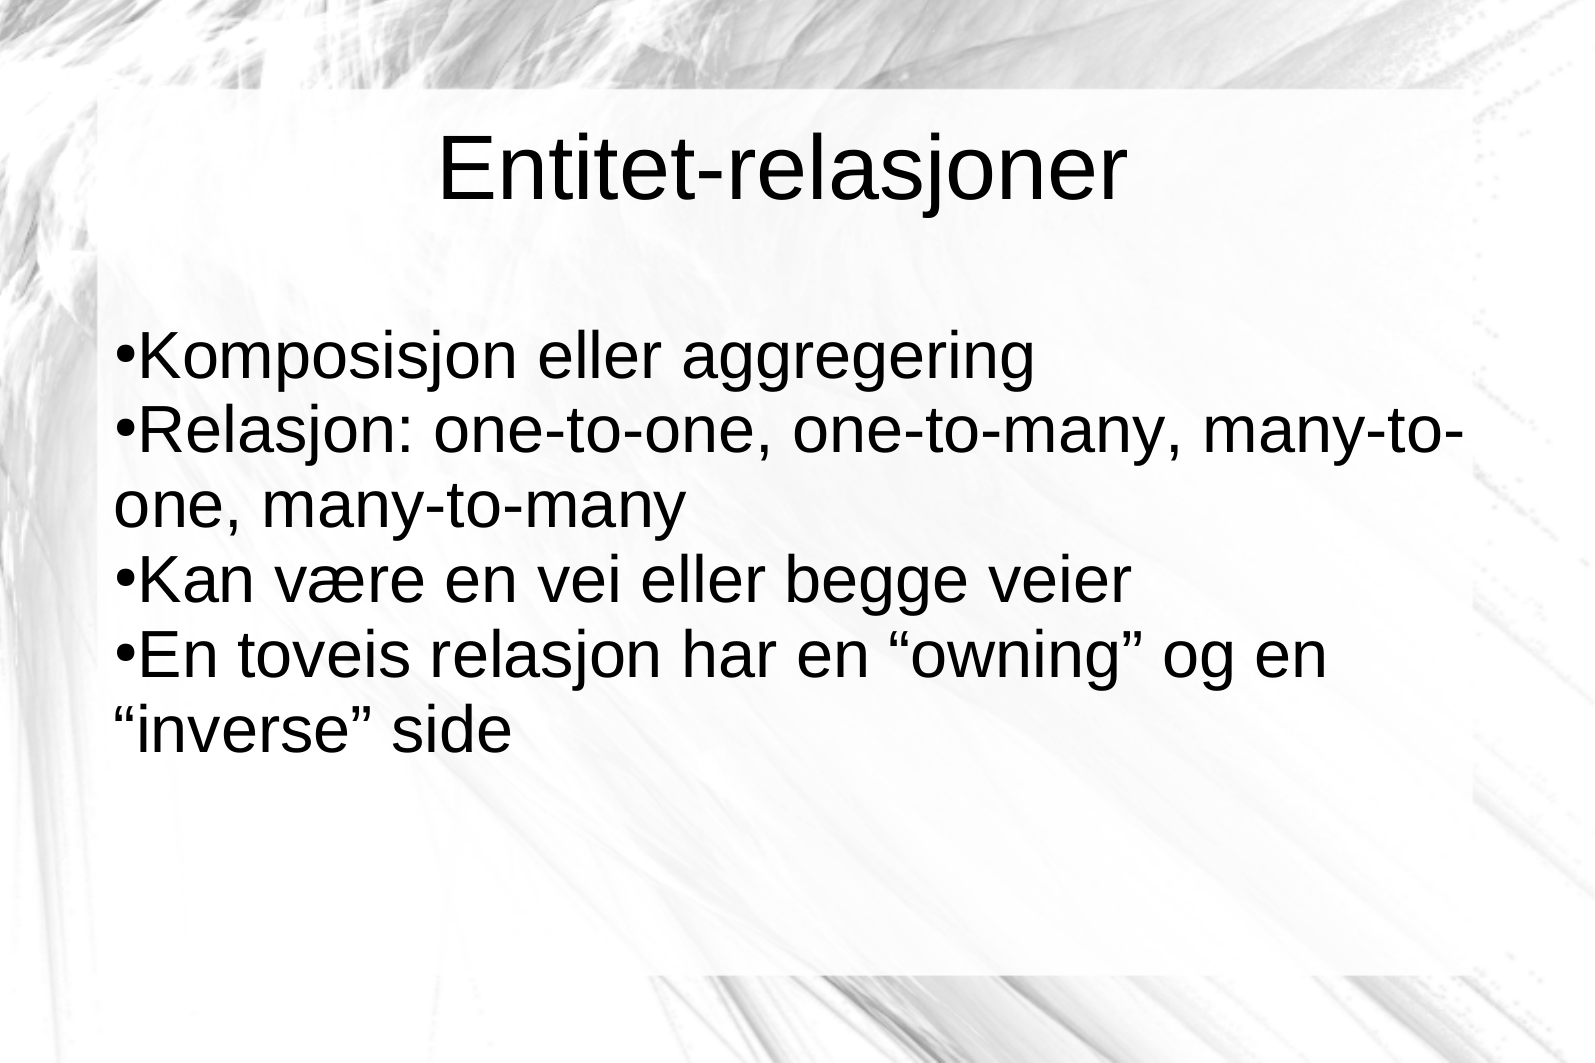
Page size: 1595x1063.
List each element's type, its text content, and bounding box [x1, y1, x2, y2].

title Entitet-relasjoner [113, 96, 1453, 241]
subtitle Komposisjon eller aggregering Relasjon: one-to-one, one-to-many, many-to-one, many-to-many Kan være en vei eller begge veier En toveis relasjon har en “owning” og en “inverse” side [113, 274, 1515, 810]
picture [0, 0, 1595, 1063]
